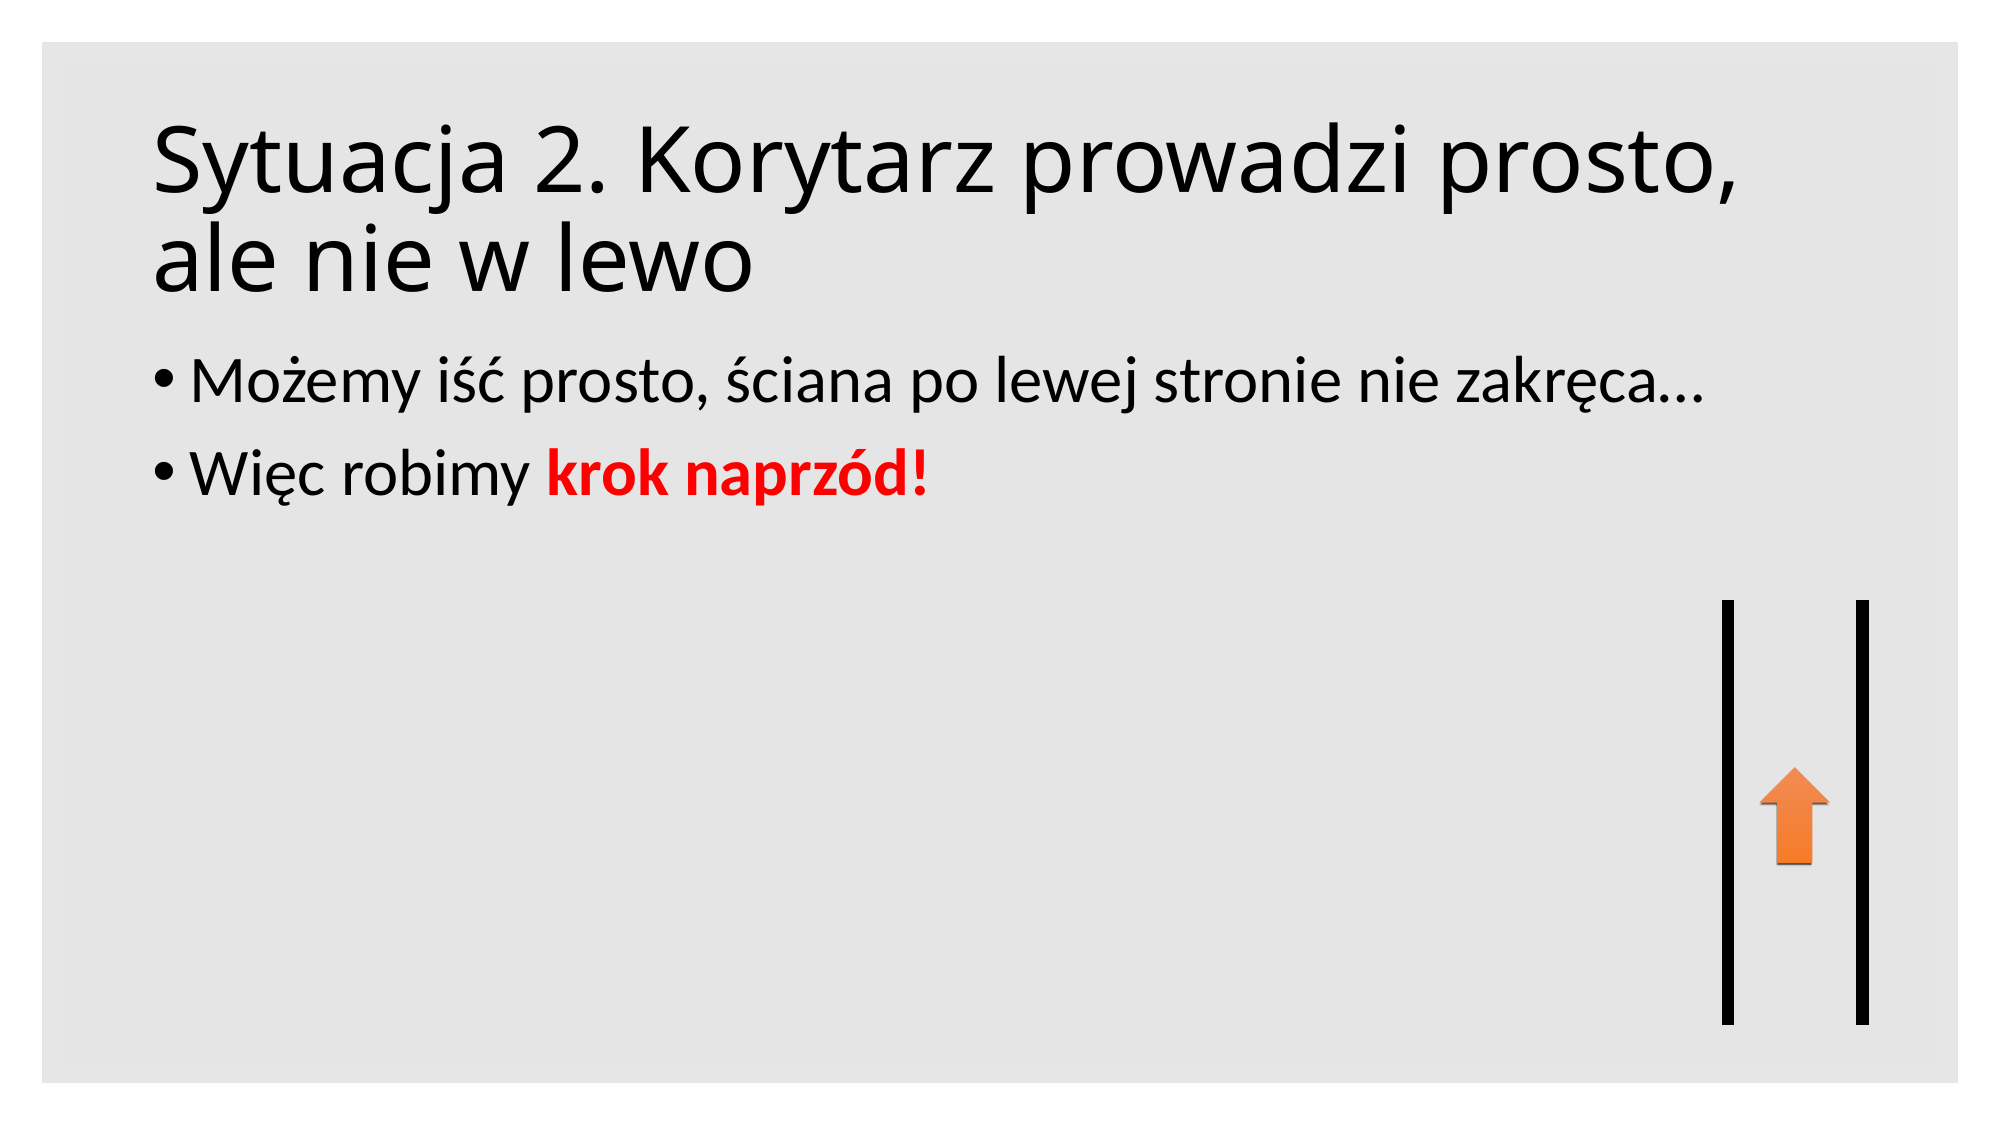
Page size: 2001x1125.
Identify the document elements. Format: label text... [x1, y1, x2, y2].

title Sytuacja 2. Korytarz prowadzi prosto, ale nie w lewo [137, 103, 1863, 322]
text_box [53, 53, 1947, 1073]
list Możemy iść prosto, ściana po lewej stronie nie zakręca… Więc robimy krok naprzód! [137, 337, 1882, 973]
